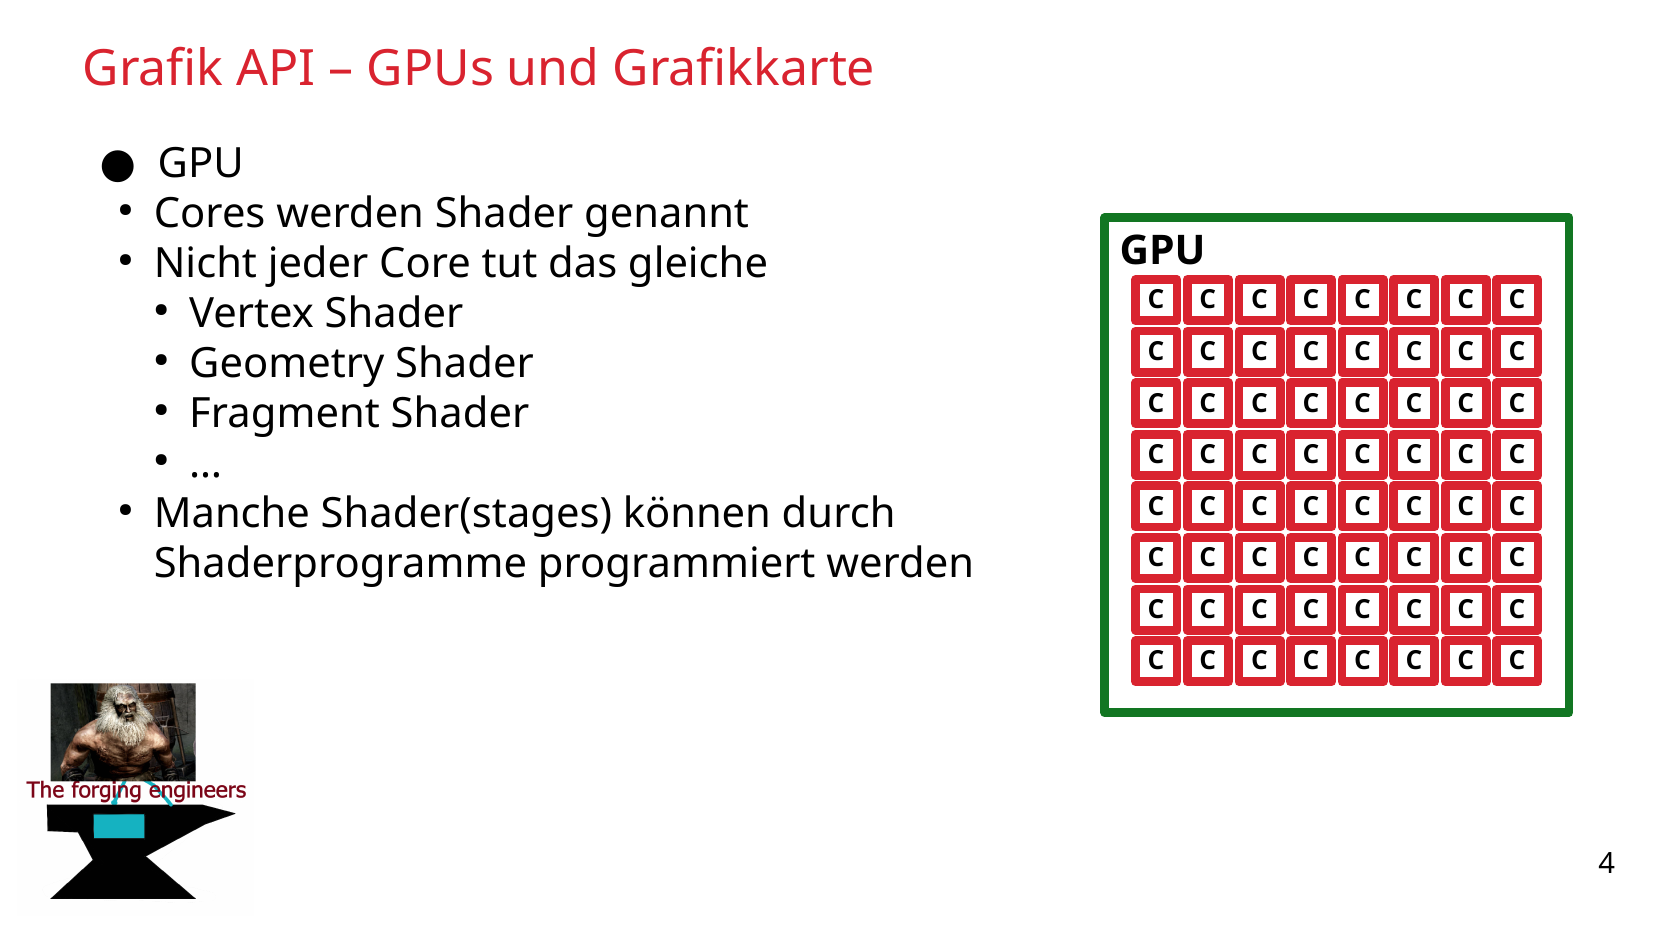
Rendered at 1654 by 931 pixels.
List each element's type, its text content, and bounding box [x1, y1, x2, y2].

title Grafik API – GPUs und Grafikkarte [82, 37, 1571, 95]
text_box GPU Cores werden Shader genannt Nicht jeder Core tut das gleiche Vertex Shader Geometry Shader Fragment Shader … Manche Shader(stages) können durch Shaderprogramme programmiert werden [82, 135, 1028, 674]
picture [1062, 175, 1601, 755]
picture [17, 679, 254, 916]
